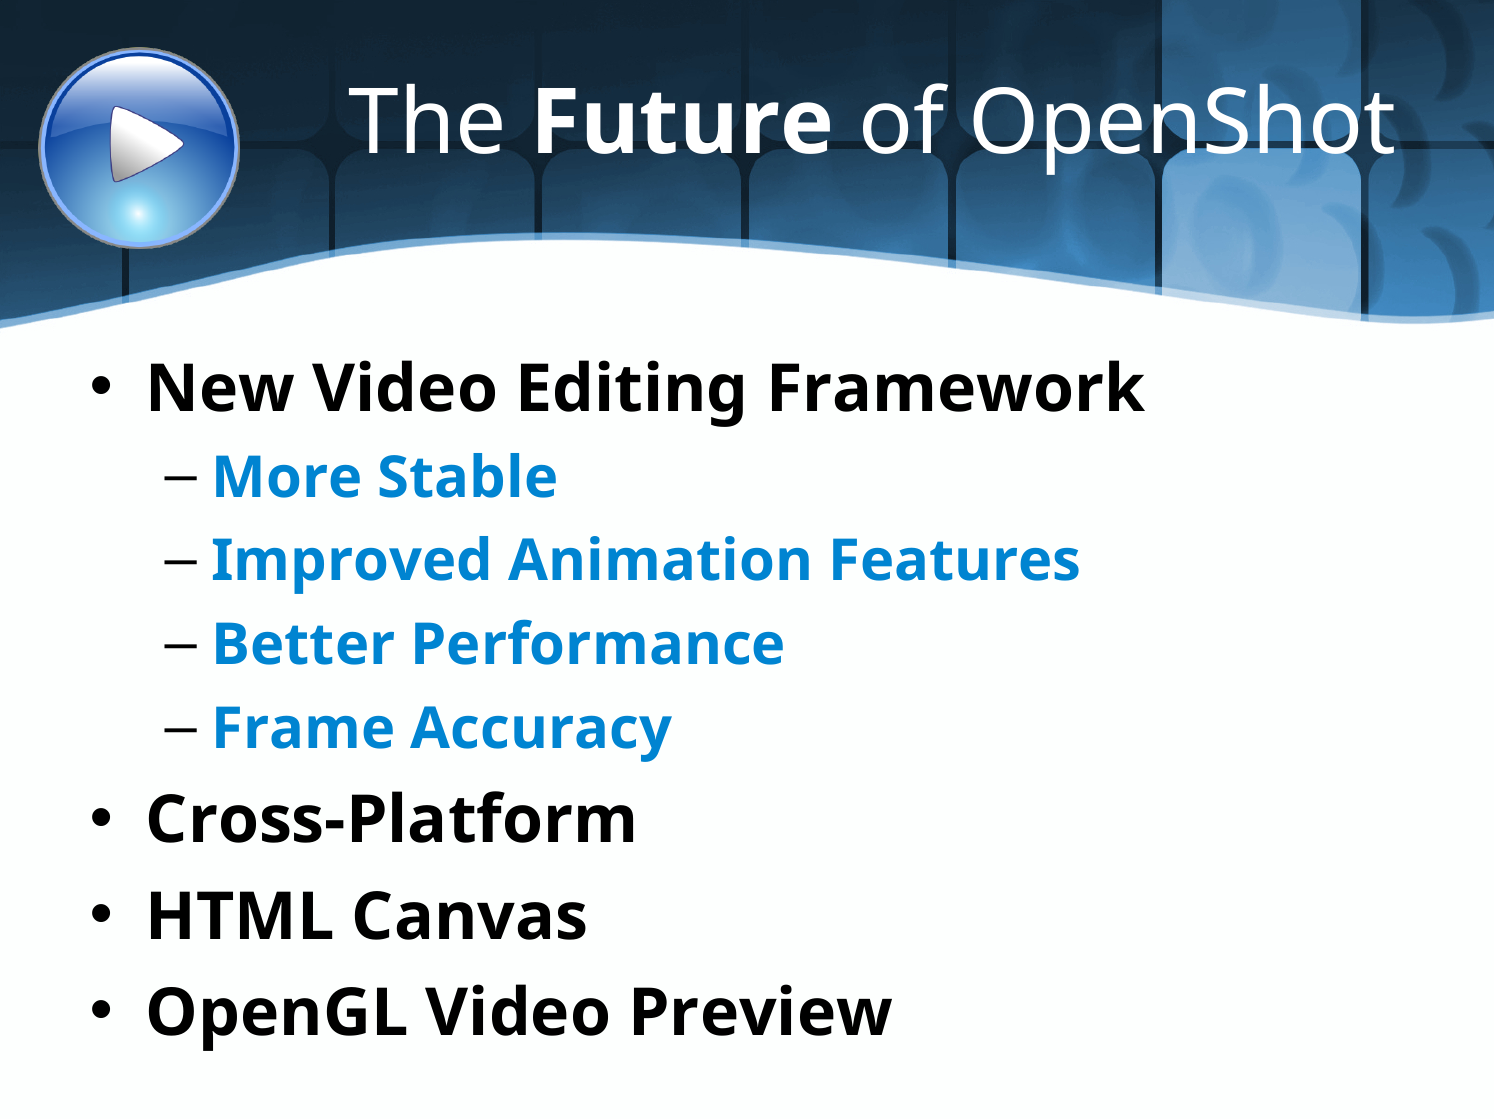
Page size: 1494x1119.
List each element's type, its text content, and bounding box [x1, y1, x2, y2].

picture [0, 0, 1494, 1119]
list New Video Editing Framework More Stable Improved Animation Features Better Performance Frame Accuracy Cross-Platform HTML Canvas OpenGL Video Preview [74, 337, 1420, 1119]
title The Future of OpenShot [200, 23, 1494, 211]
